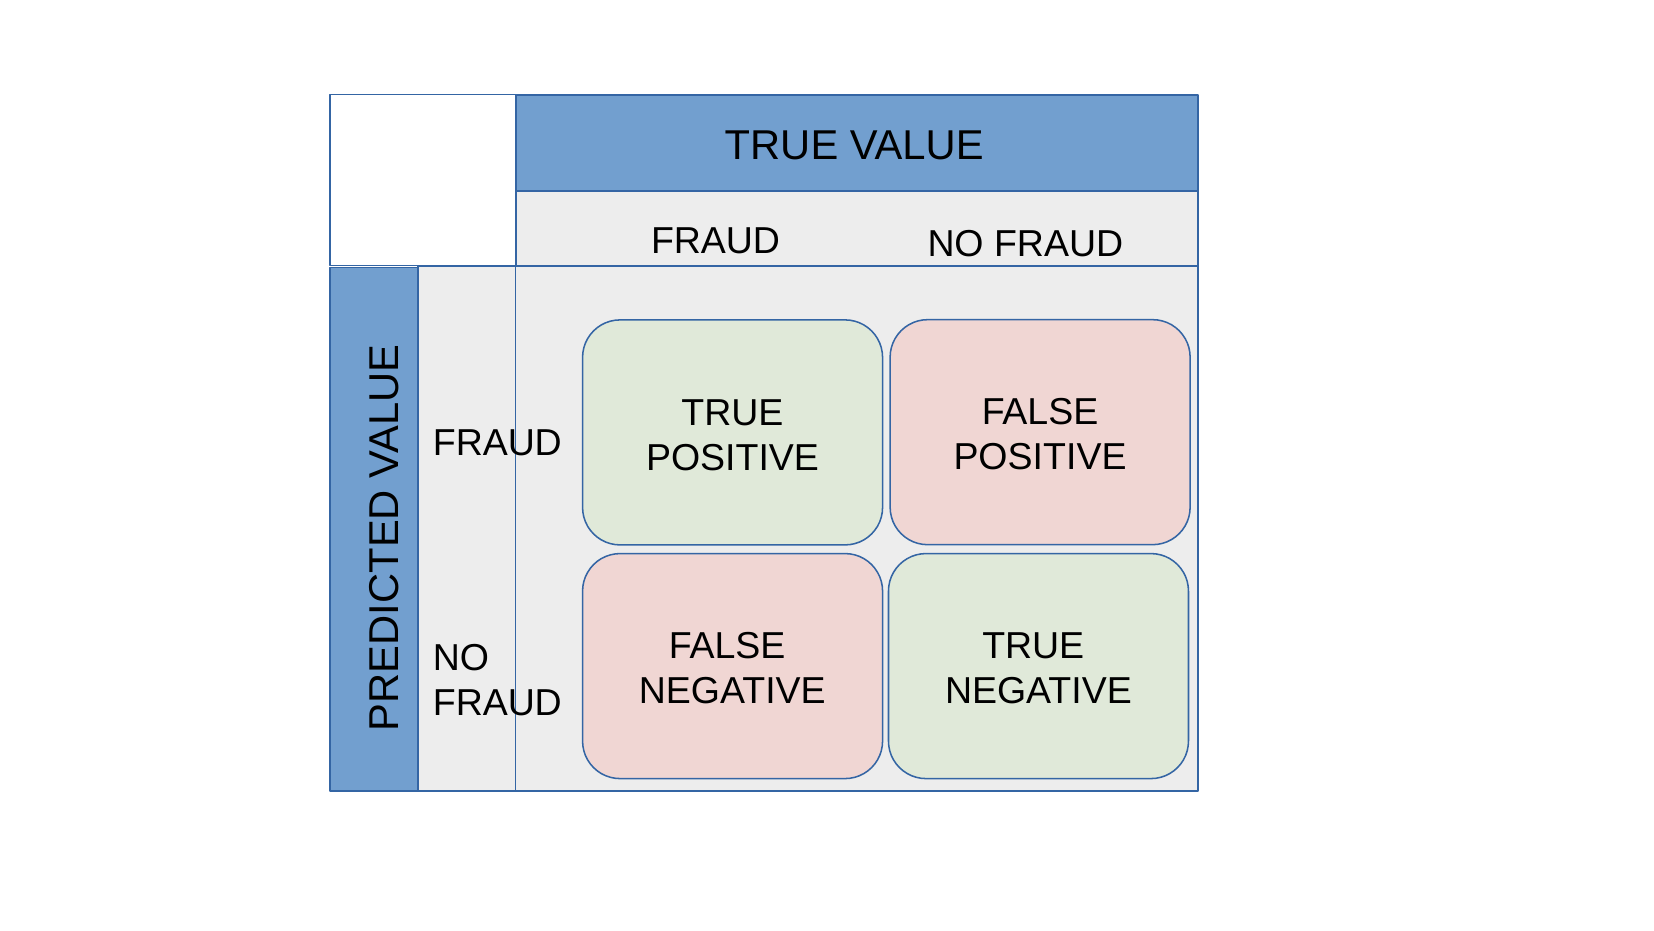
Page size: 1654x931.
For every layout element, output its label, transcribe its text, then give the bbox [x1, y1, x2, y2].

text_box FRAUD [419, 410, 665, 470]
text_box TRUE VALUE [517, 94, 1198, 191]
text_box PREDICTED VALUE [349, 329, 413, 746]
text_box TRUE NEGATIVE [888, 553, 1189, 779]
text_box FRAUD [636, 208, 795, 268]
text_box NO FRAUD [912, 211, 1153, 271]
text_box [330, 94, 1198, 791]
text_box FALSE POSITIVE [890, 319, 1191, 545]
text_box FALSE NEGATIVE [582, 553, 883, 779]
text_box TRUE POSITIVE [582, 319, 883, 545]
text_box NO FRAUD [419, 625, 583, 746]
